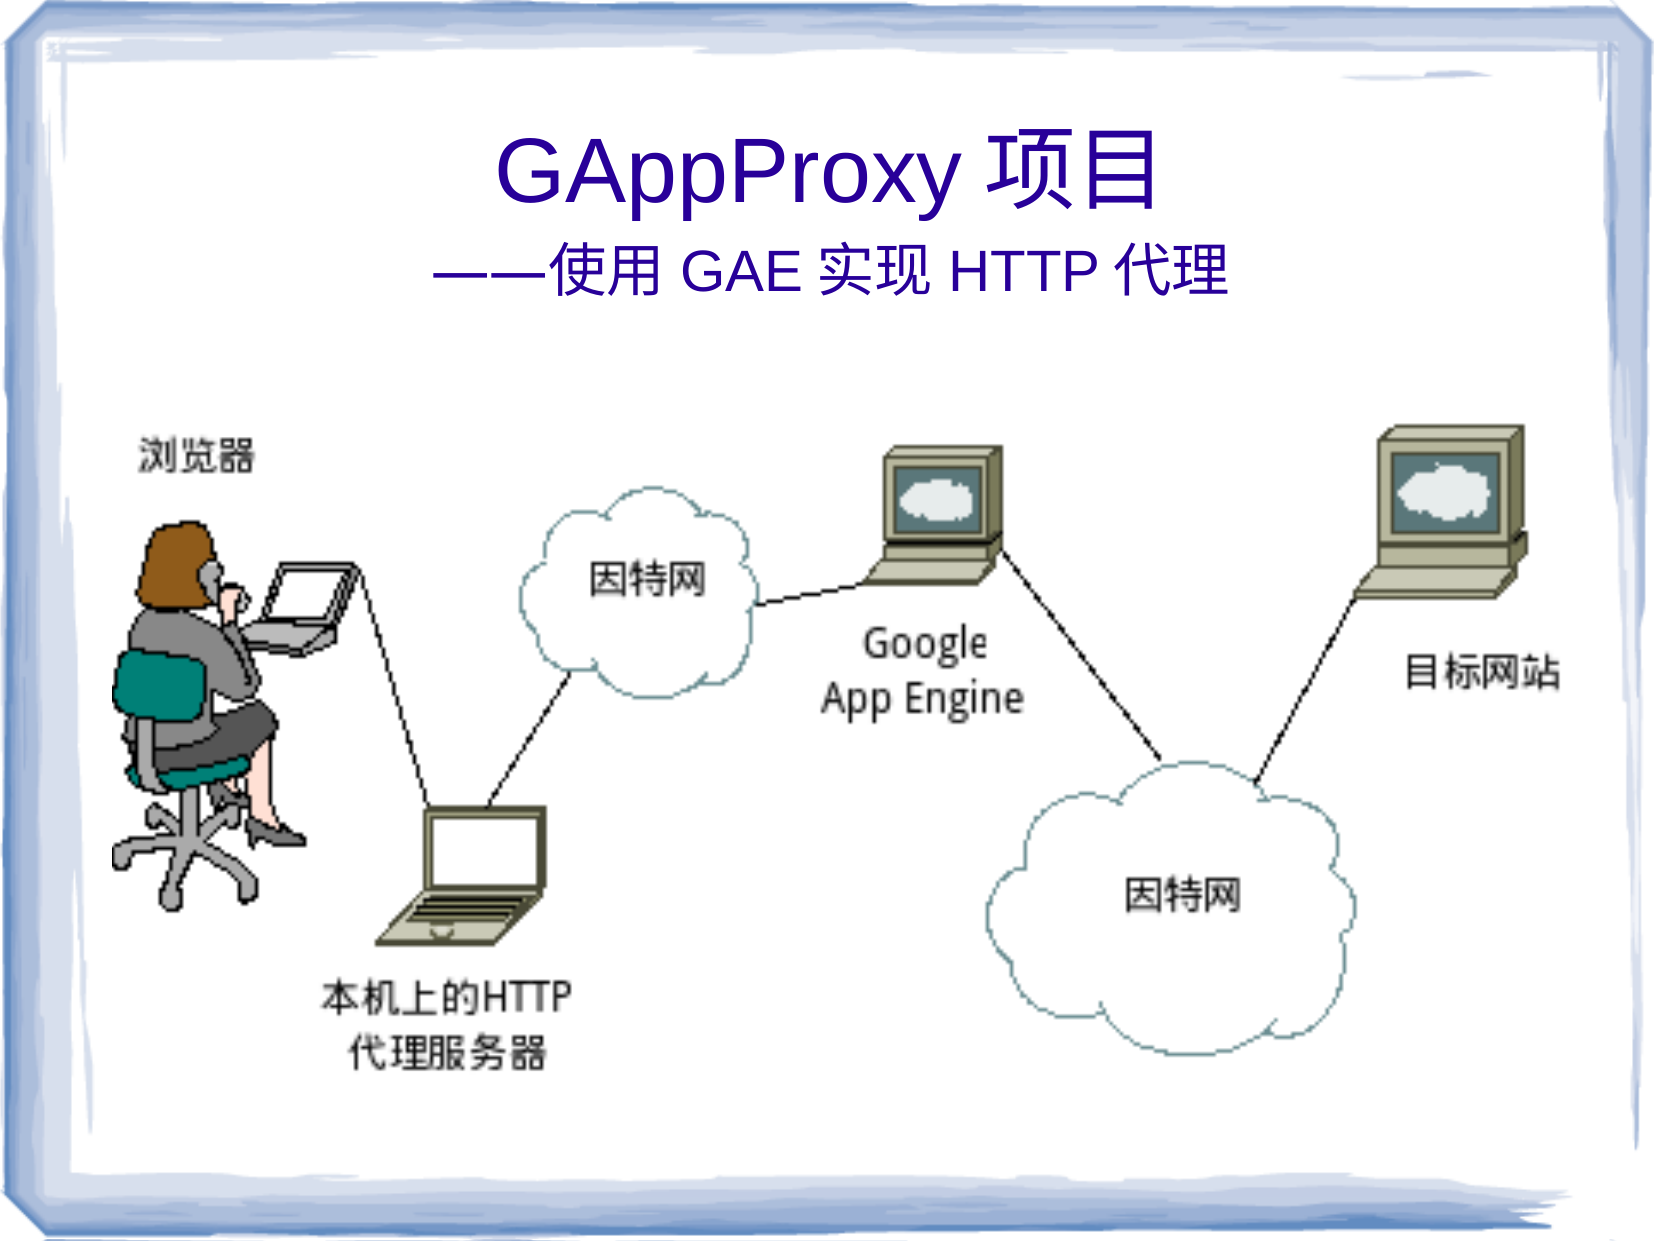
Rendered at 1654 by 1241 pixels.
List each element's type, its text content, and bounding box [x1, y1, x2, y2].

picture [0, 0, 1654, 1241]
title GAppProxy项目 ——使用GAE实现HTTP代理 [86, 75, 1576, 338]
